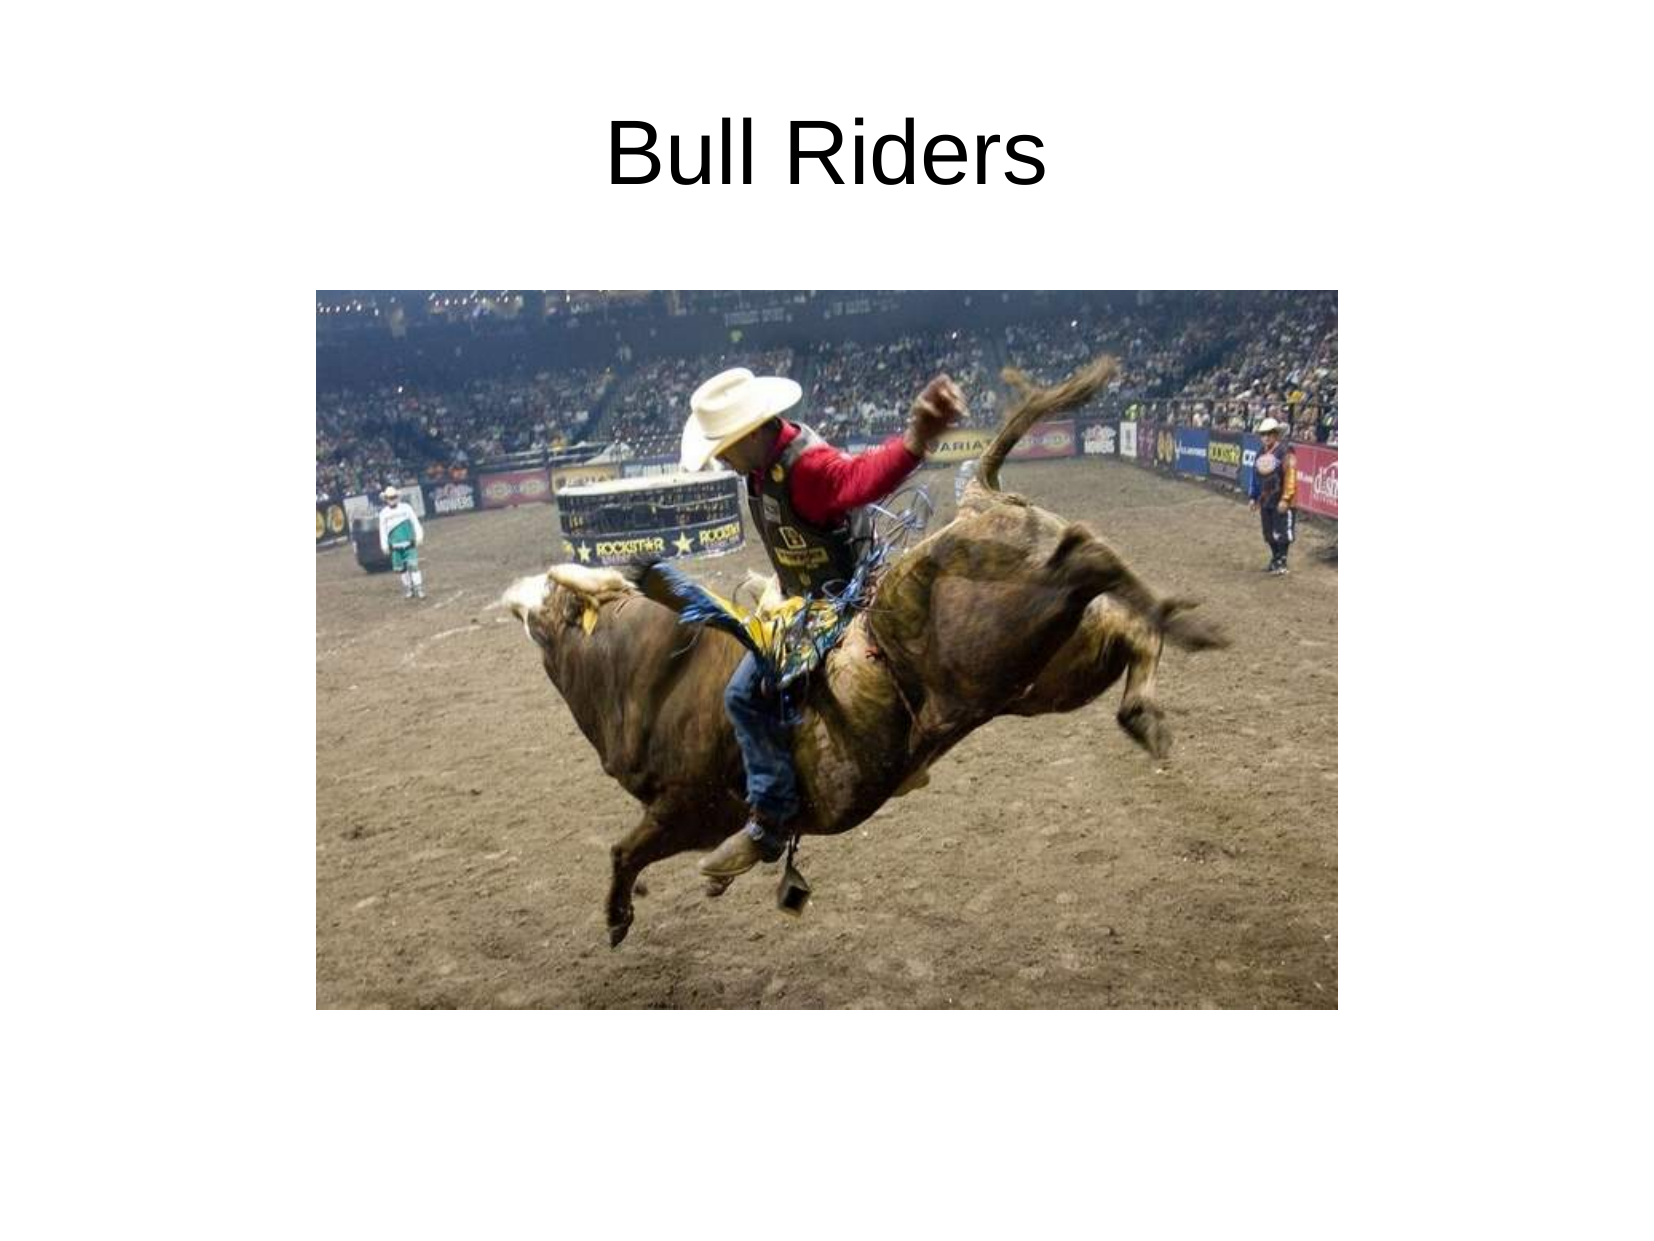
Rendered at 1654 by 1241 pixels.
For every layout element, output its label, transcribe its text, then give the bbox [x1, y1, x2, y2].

picture [316, 290, 1338, 1010]
title Bull Riders [82, 49, 1571, 257]
